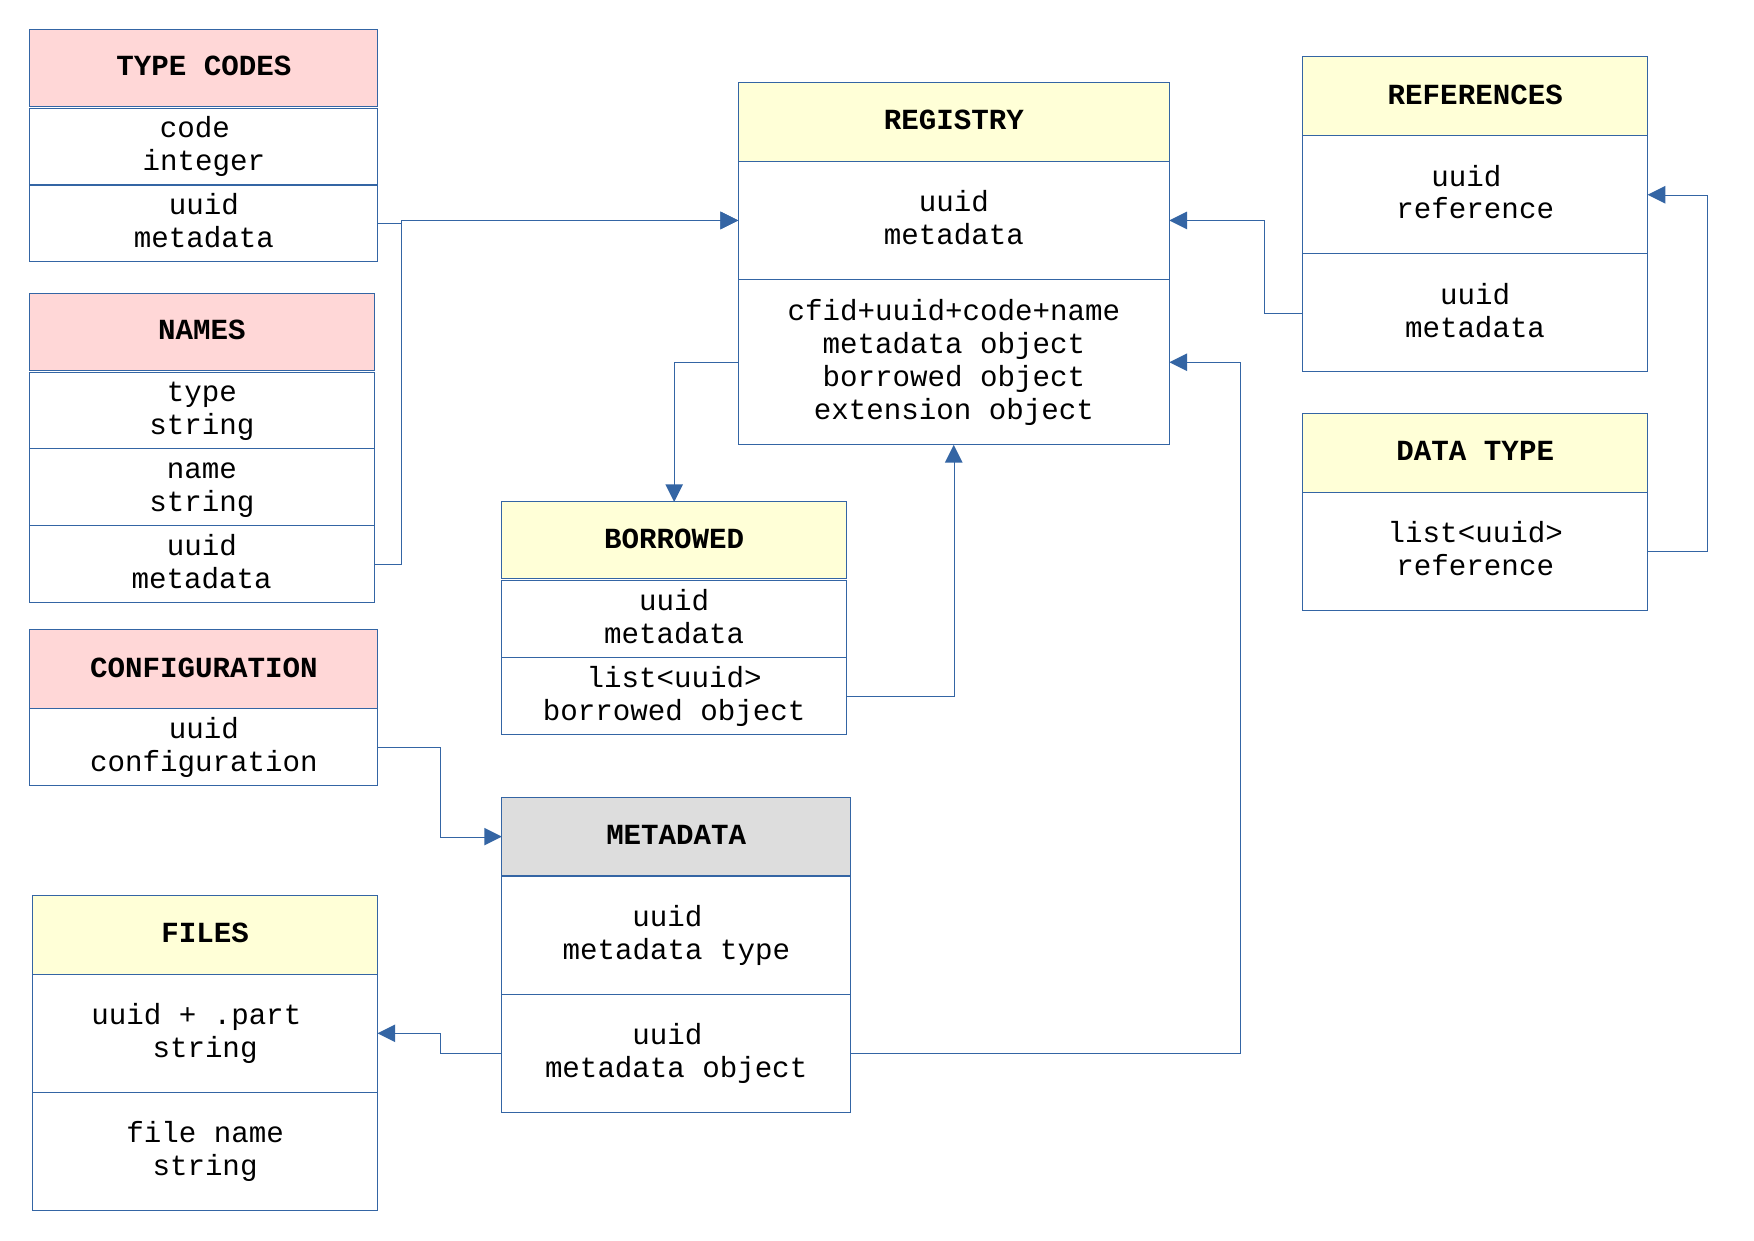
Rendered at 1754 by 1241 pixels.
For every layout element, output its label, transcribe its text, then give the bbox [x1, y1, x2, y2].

text_box NAMES [29, 293, 375, 371]
text_box cfid+uuid+code+name metadata object borrowed object extension object [738, 279, 1170, 445]
text_box FILES [32, 895, 378, 974]
text_box DATA TYPE [1302, 413, 1648, 492]
text_box list<uuid> reference [1302, 492, 1648, 611]
text_box BORROWED [501, 501, 847, 579]
text_box uuid metadata type [501, 875, 851, 994]
text_box uuid configuration [29, 708, 378, 786]
text_box uuid metadata [501, 580, 847, 657]
text_box uuid metadata [29, 525, 375, 603]
text_box METADATA [501, 797, 851, 875]
text_box name string [29, 448, 375, 525]
text_box type string [29, 372, 375, 448]
text_box CONFIGURATION [29, 629, 378, 708]
text_box uuid + .part string [32, 974, 378, 1092]
text_box uuid metadata [1302, 253, 1648, 372]
text_box REGISTRY [738, 82, 1170, 161]
text_box uuid metadata [738, 161, 1170, 279]
text_box TYPE CODES [29, 29, 378, 107]
text_box list<uuid> borrowed object [501, 657, 847, 735]
text_box uuid reference [1302, 135, 1648, 253]
text_box REFERENCES [1302, 56, 1648, 135]
text_box file name string [32, 1092, 378, 1211]
text_box uuid metadata [29, 185, 378, 262]
text_box uuid metadata object [501, 994, 851, 1113]
text_box code integer [29, 108, 378, 185]
